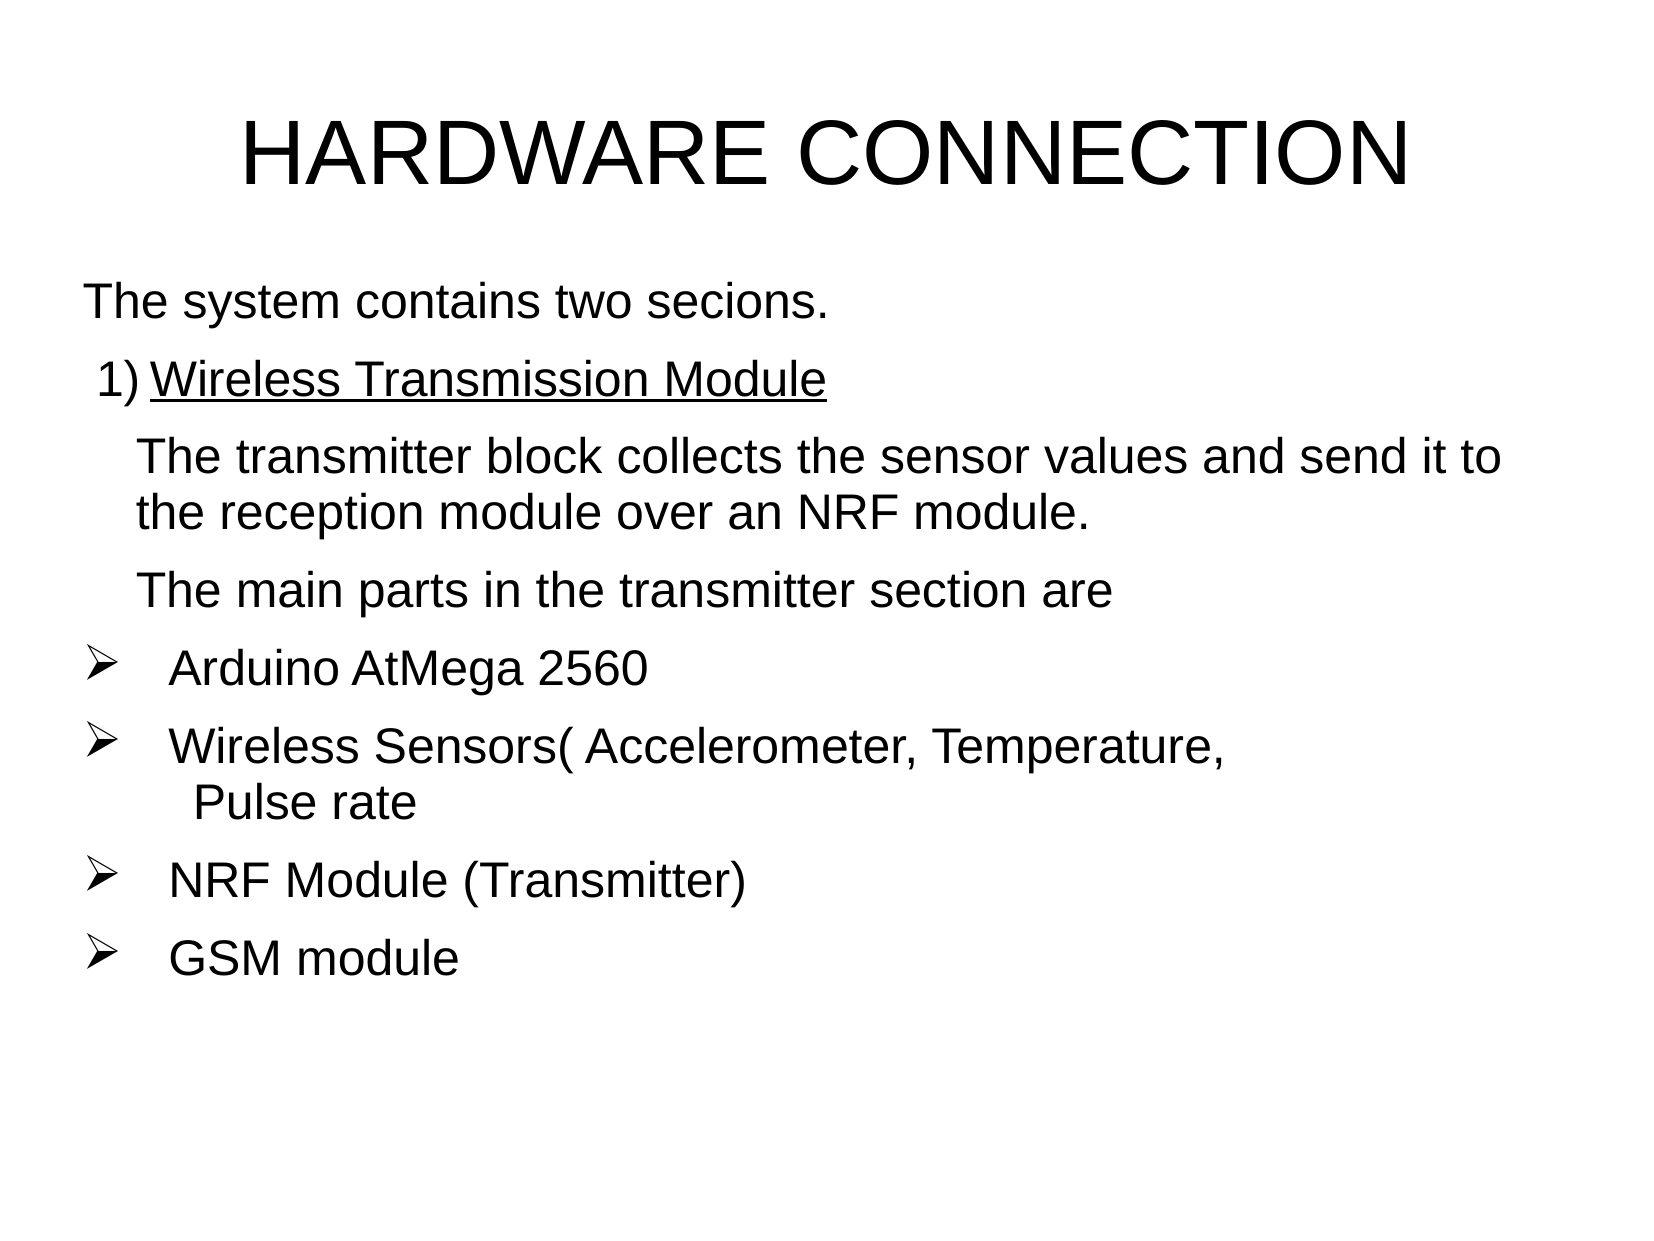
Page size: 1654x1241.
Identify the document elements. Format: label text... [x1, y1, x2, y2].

list The system contains two secions. Wireless Transmission Module The transmitter block collects the sensor values and send it to the reception module over an NRF module. The main parts in the transmitter section are Arduino AtMega 2560 Wireless Sensors( Accelerometer, Temperature, Pulse rate NRF Module (Transmitter) GSM module [82, 272, 1571, 993]
title HARDWARE CONNECTION [82, 49, 1571, 257]
